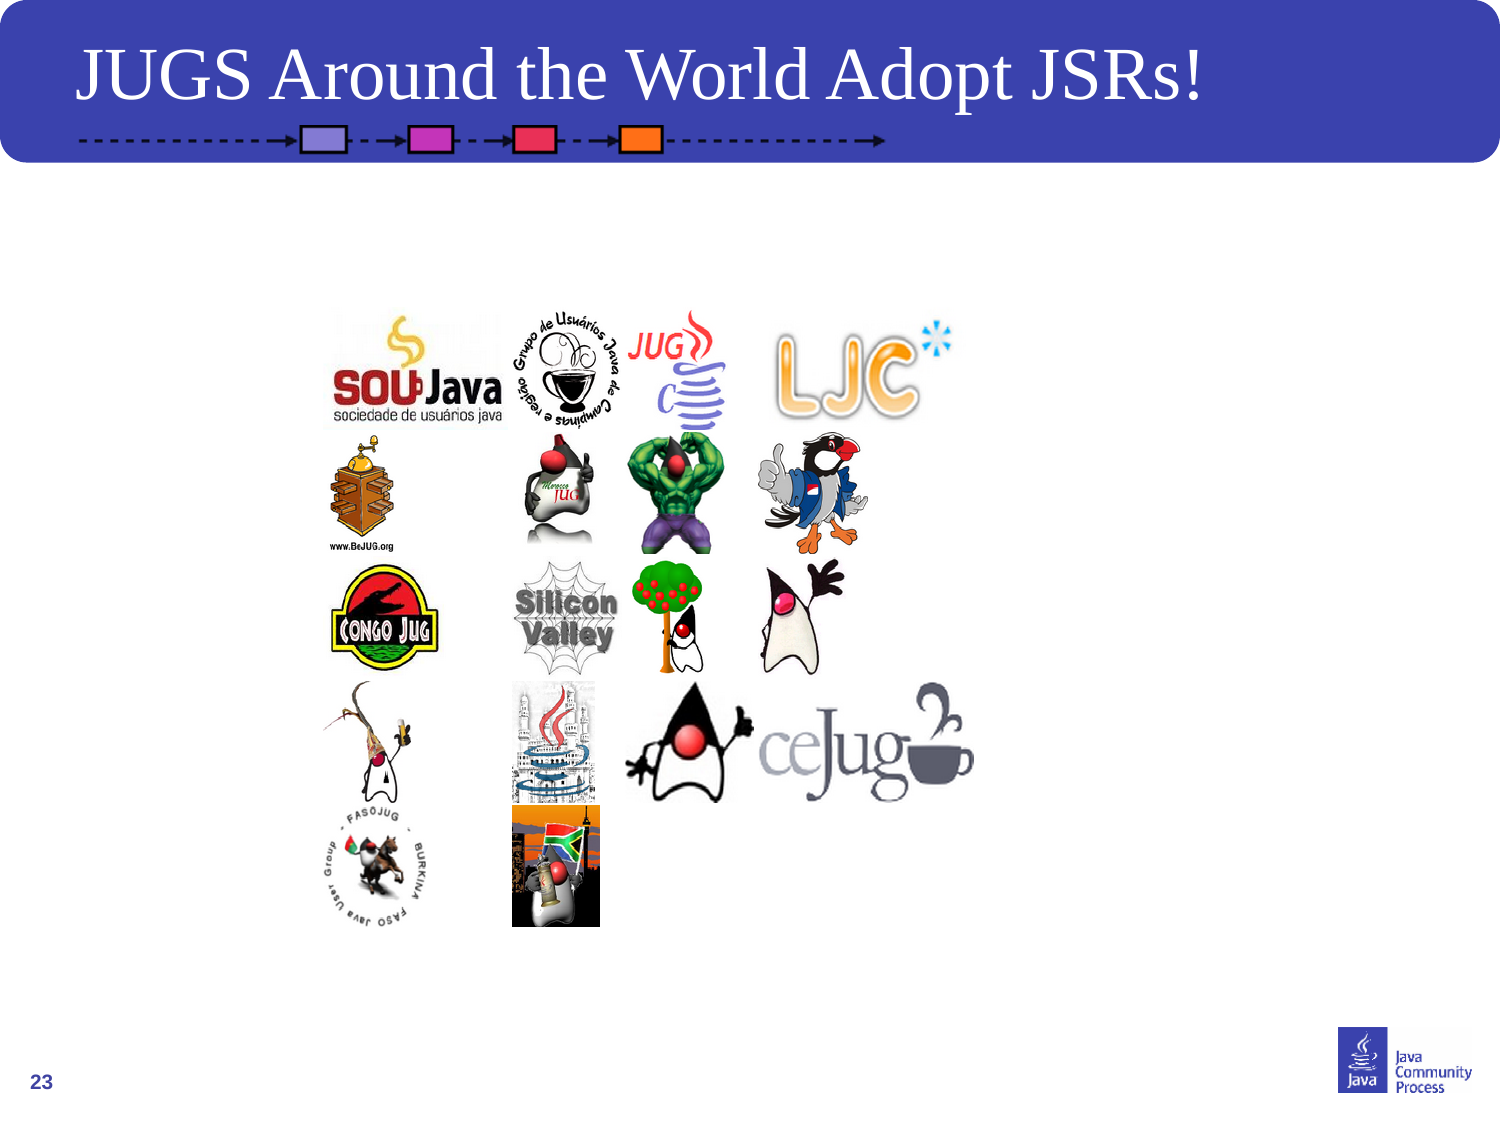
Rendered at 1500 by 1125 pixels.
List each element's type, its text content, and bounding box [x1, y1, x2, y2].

title JUGS Around the World Adopt JSRs! [75, 7, 1348, 150]
picture [70, 125, 897, 156]
picture [1337, 1026, 1472, 1093]
picture [317, 299, 976, 938]
